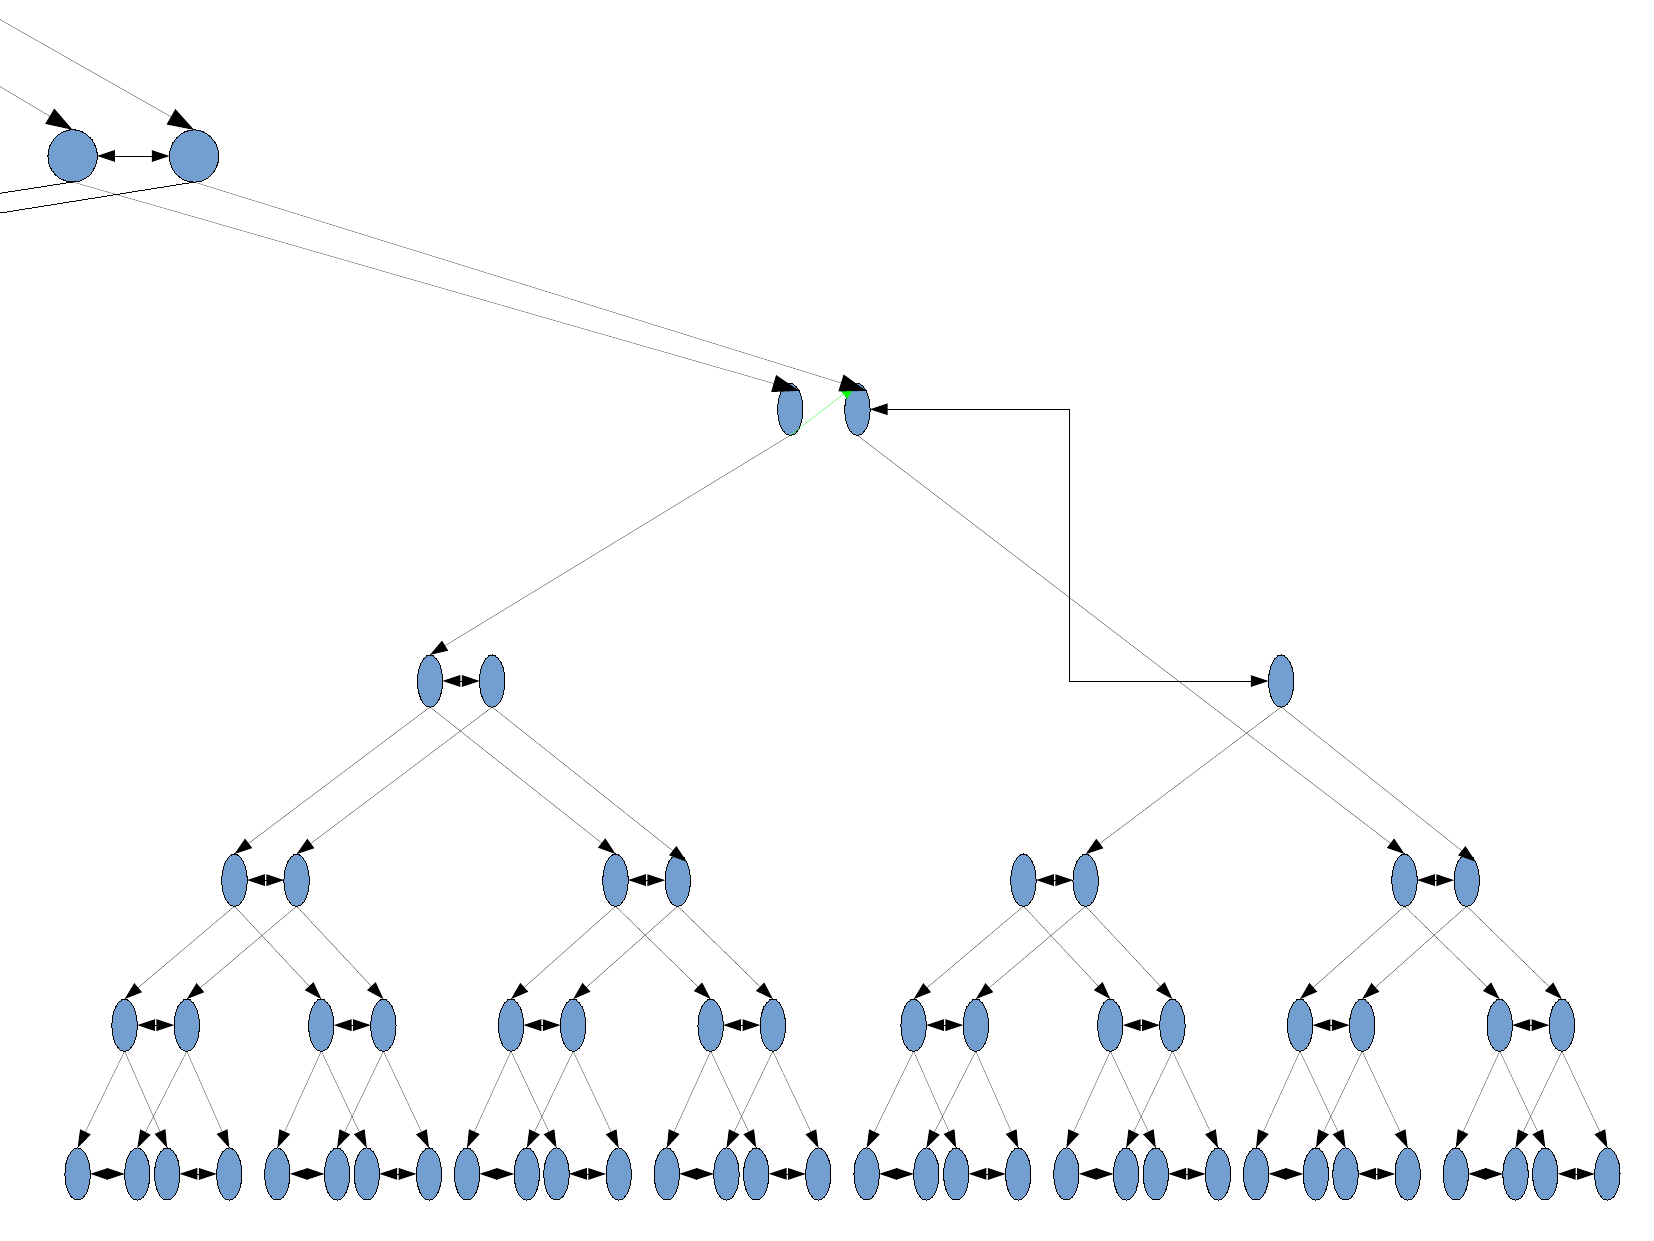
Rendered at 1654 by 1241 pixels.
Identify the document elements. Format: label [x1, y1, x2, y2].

text_box [1532, 1148, 1558, 1200]
text_box [805, 1147, 831, 1201]
text_box [543, 1147, 570, 1200]
text_box [1549, 999, 1575, 1051]
text_box [1053, 1147, 1079, 1200]
text_box [858, 383, 866, 389]
text_box [853, 1147, 880, 1200]
text_box [1443, 1148, 1469, 1200]
text_box [1395, 1147, 1421, 1201]
text_box [417, 655, 443, 707]
text_box [1487, 999, 1513, 1052]
text_box [1159, 999, 1186, 1052]
text_box [370, 999, 397, 1052]
text_box [1332, 1147, 1359, 1200]
text_box [560, 999, 586, 1052]
text_box [514, 1148, 540, 1201]
text_box [697, 999, 724, 1052]
text_box [221, 854, 248, 906]
text_box [498, 999, 524, 1051]
text_box [777, 391, 803, 435]
text_box [1143, 1147, 1169, 1200]
text_box [844, 391, 871, 436]
text_box [943, 1148, 969, 1200]
text_box [713, 1147, 740, 1201]
text_box [169, 129, 219, 182]
text_box [1349, 999, 1375, 1052]
text_box [1097, 999, 1123, 1052]
text_box [1303, 1148, 1329, 1201]
text_box [154, 1148, 180, 1200]
text_box [264, 1147, 290, 1200]
text_box [665, 857, 691, 906]
text_box [1243, 1147, 1269, 1200]
text_box [216, 1147, 242, 1201]
text_box [174, 999, 200, 1052]
text_box [1454, 857, 1480, 906]
text_box [743, 1148, 769, 1200]
text_box [47, 129, 98, 182]
text_box [606, 1147, 632, 1201]
text_box [111, 999, 138, 1052]
text_box [790, 383, 799, 390]
text_box [1205, 1148, 1231, 1201]
text_box [963, 999, 989, 1052]
text_box [124, 1147, 150, 1201]
text_box [760, 999, 786, 1051]
text_box [354, 1147, 380, 1200]
text_box [416, 1147, 442, 1201]
text_box [1010, 853, 1037, 906]
text_box [1391, 854, 1418, 906]
text_box [1287, 999, 1313, 1051]
text_box [283, 854, 310, 906]
text_box [454, 1147, 480, 1200]
text_box [654, 1147, 680, 1200]
text_box [1502, 1147, 1529, 1201]
text_box [308, 999, 334, 1052]
text_box [1005, 1148, 1031, 1201]
text_box [1594, 1147, 1621, 1201]
text_box [479, 654, 505, 707]
text_box [900, 999, 927, 1052]
text_box [913, 1147, 939, 1201]
text_box [324, 1147, 350, 1201]
text_box [1113, 1147, 1139, 1201]
text_box [1268, 654, 1294, 707]
text_box [602, 854, 629, 906]
text_box [64, 1147, 91, 1200]
text_box [1072, 854, 1099, 906]
